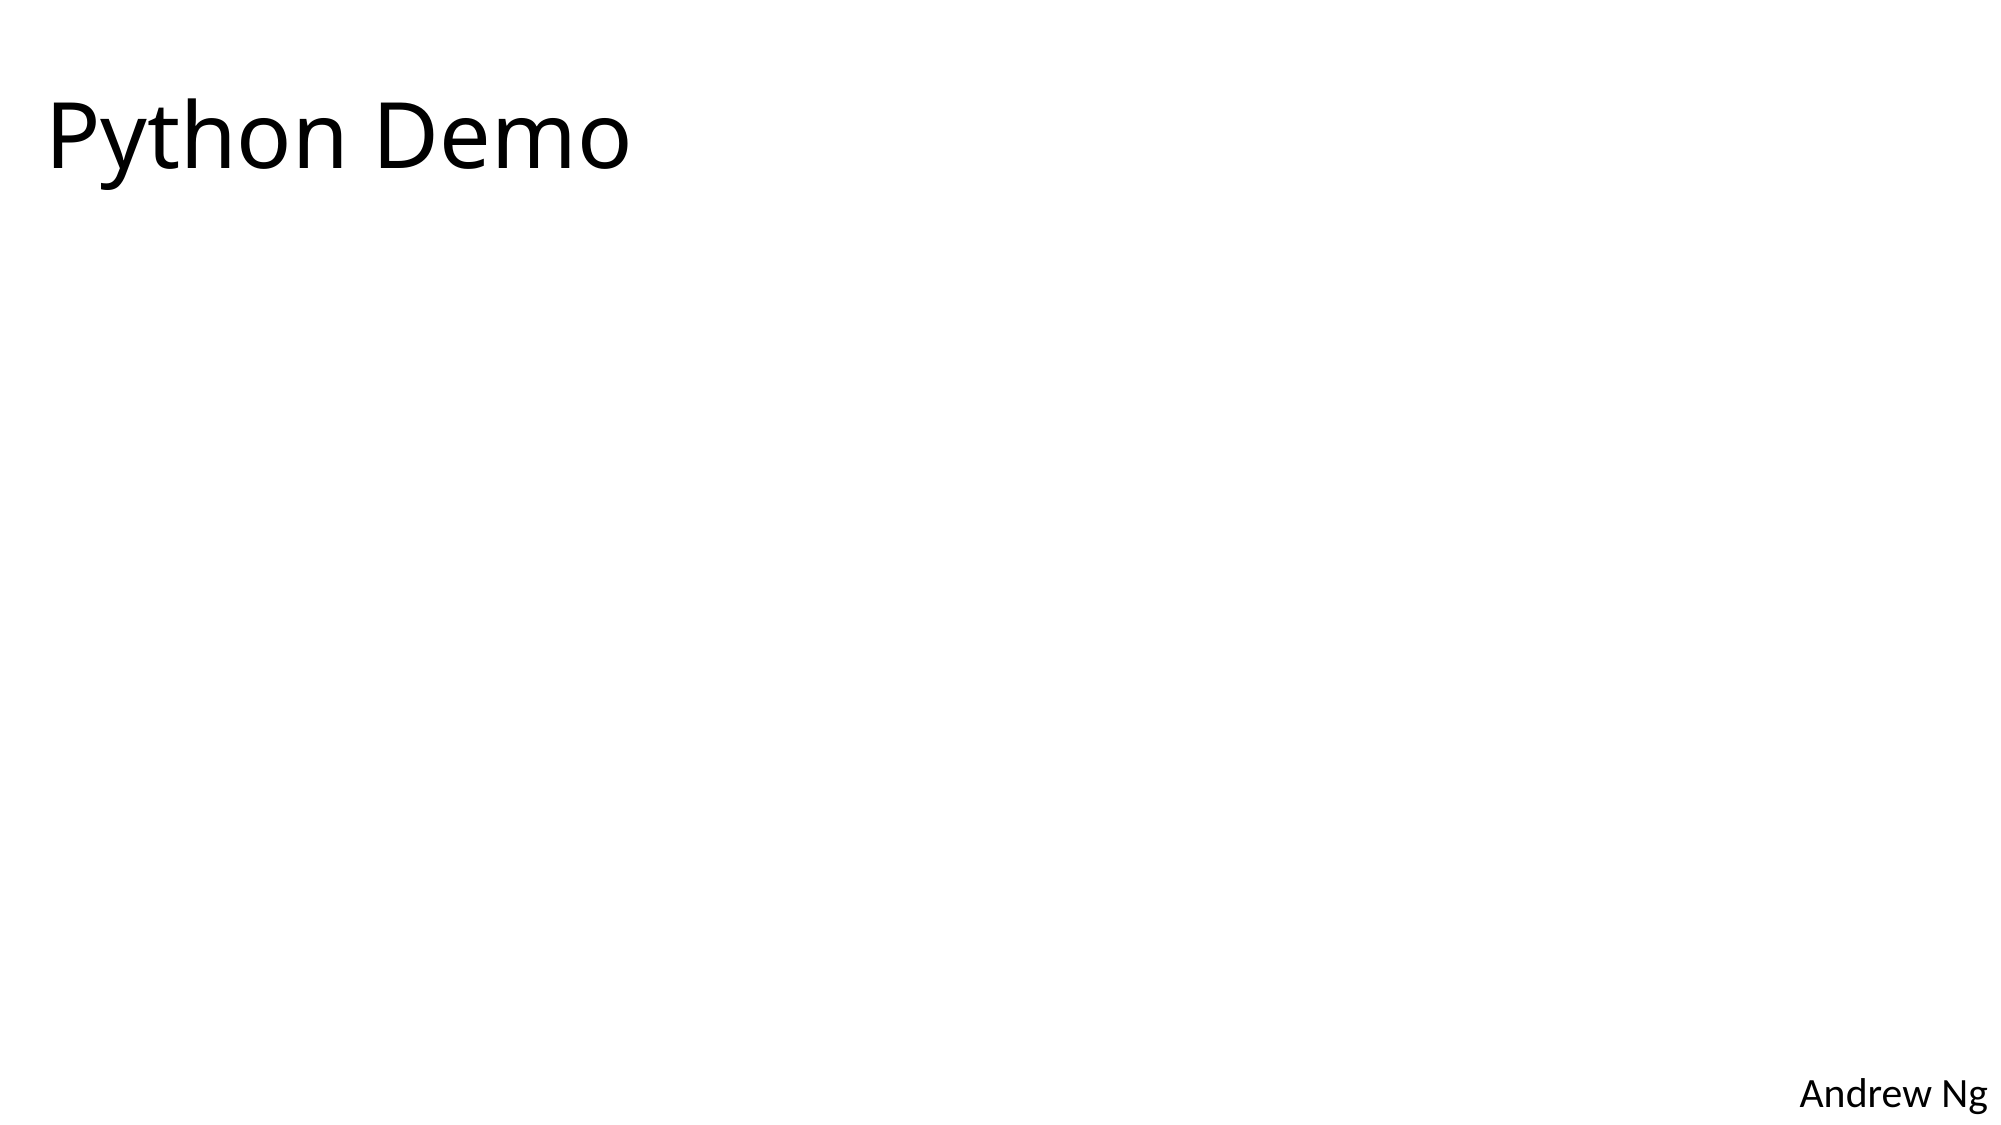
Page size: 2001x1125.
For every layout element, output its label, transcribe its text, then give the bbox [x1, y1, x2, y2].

title Python Demo [30, 29, 1755, 248]
